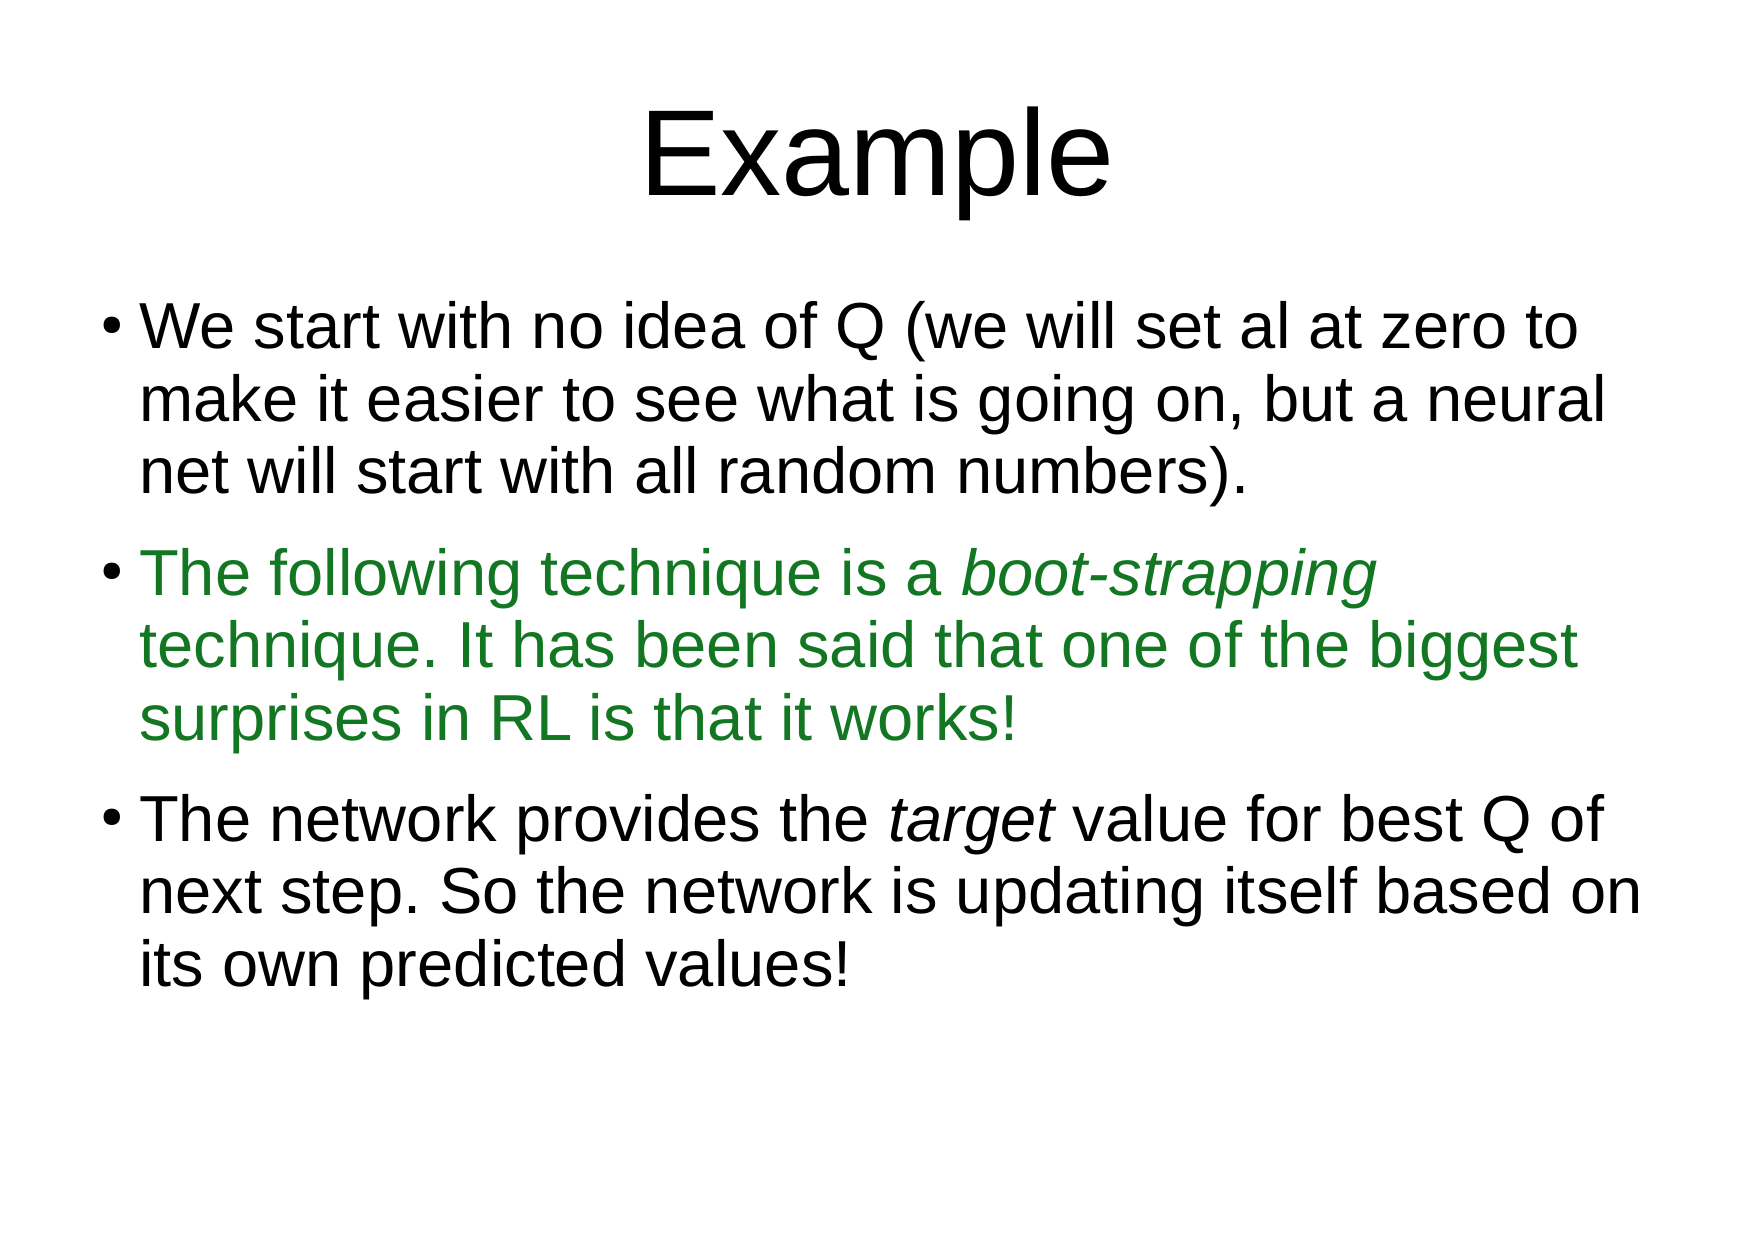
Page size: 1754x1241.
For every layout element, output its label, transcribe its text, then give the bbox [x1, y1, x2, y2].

title Example [87, 49, 1667, 257]
list We start with no idea of Q (we will set al at zero to make it easier to see what is going on, but a neural net will start with all random numbers). The following technique is a boot-strapping technique. It has been said that one of the biggest surprises in RL is that it works! The network provides the target value for best Q of next step. So the network is updating itself based on its own predicted values! [87, 290, 1667, 1010]
